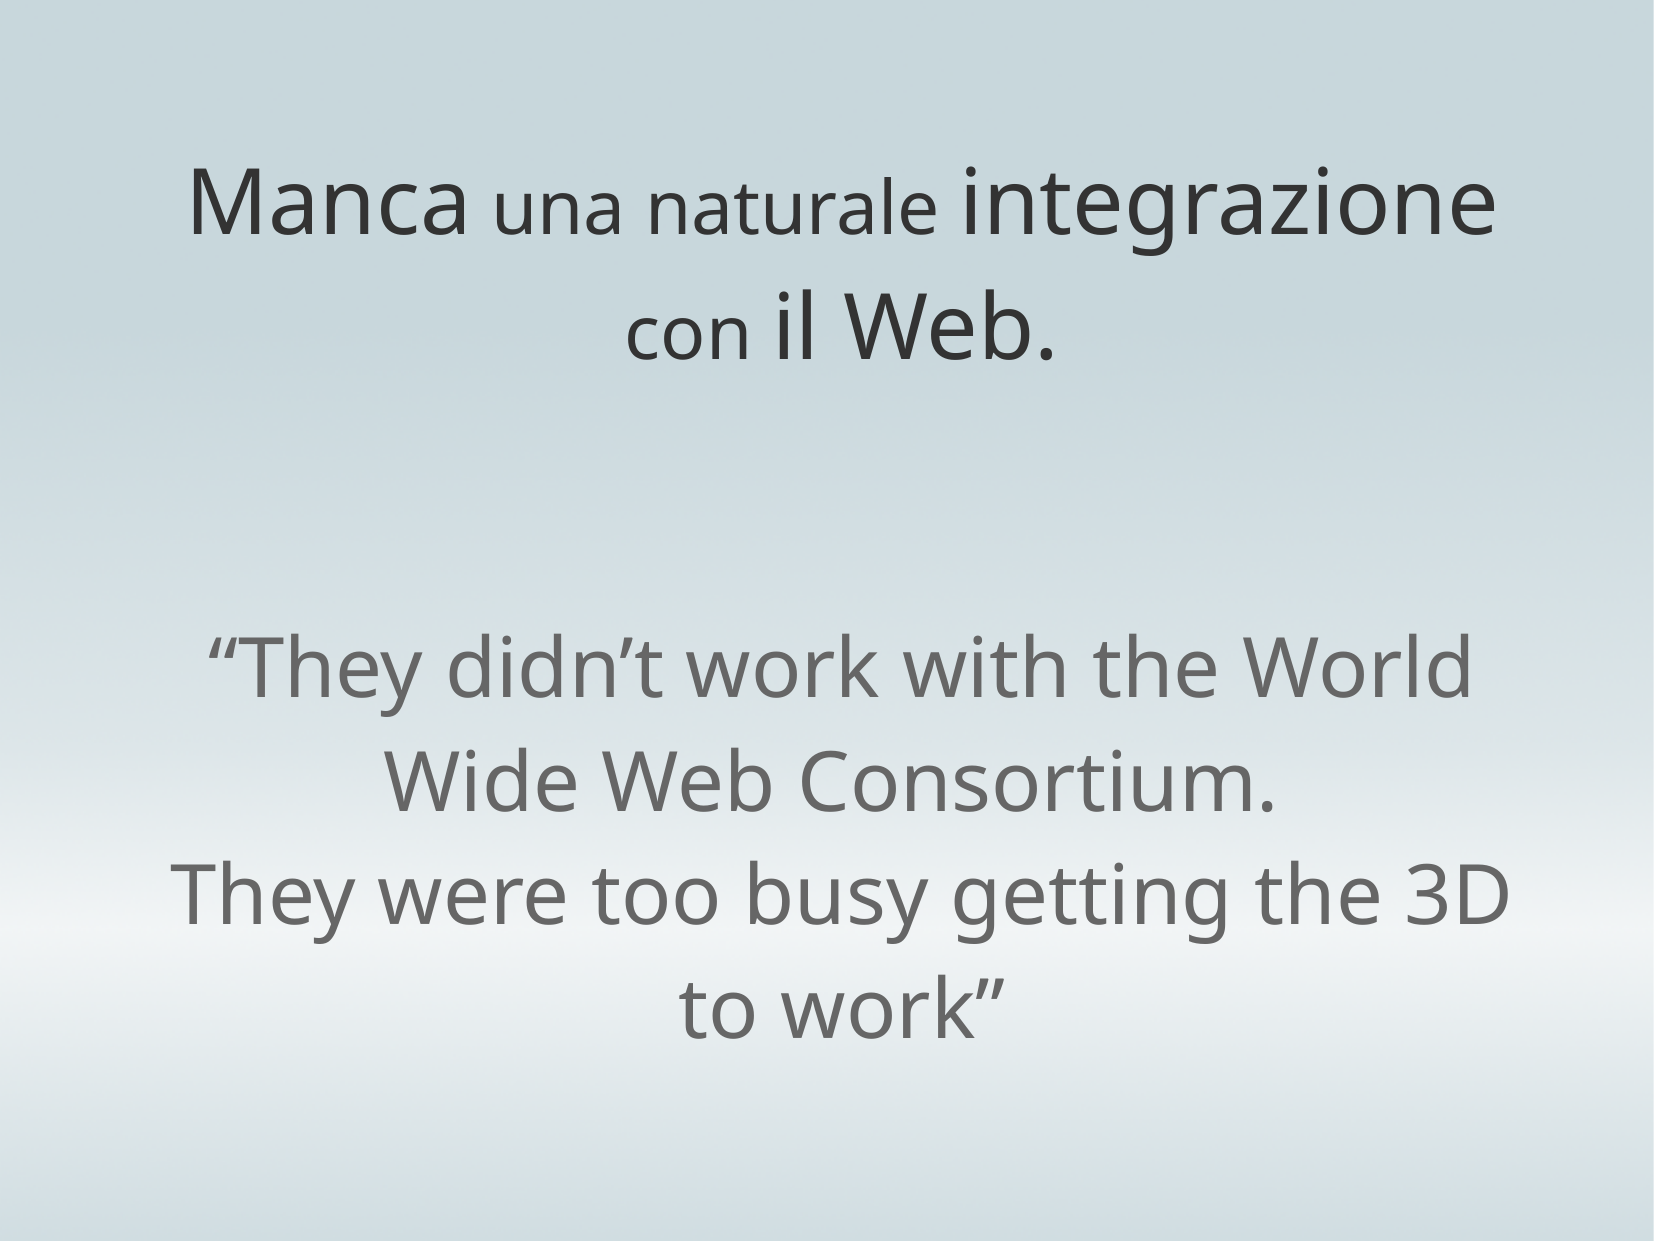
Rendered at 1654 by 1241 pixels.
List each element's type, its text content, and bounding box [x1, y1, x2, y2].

text_box “They didn’t work with the World Wide Web Consortium. They were too busy getting the 3D to work” [150, 601, 1534, 1082]
picture [0, 0, 1654, 1241]
text_box Manca una naturale integrazione con il Web. [150, 129, 1534, 400]
